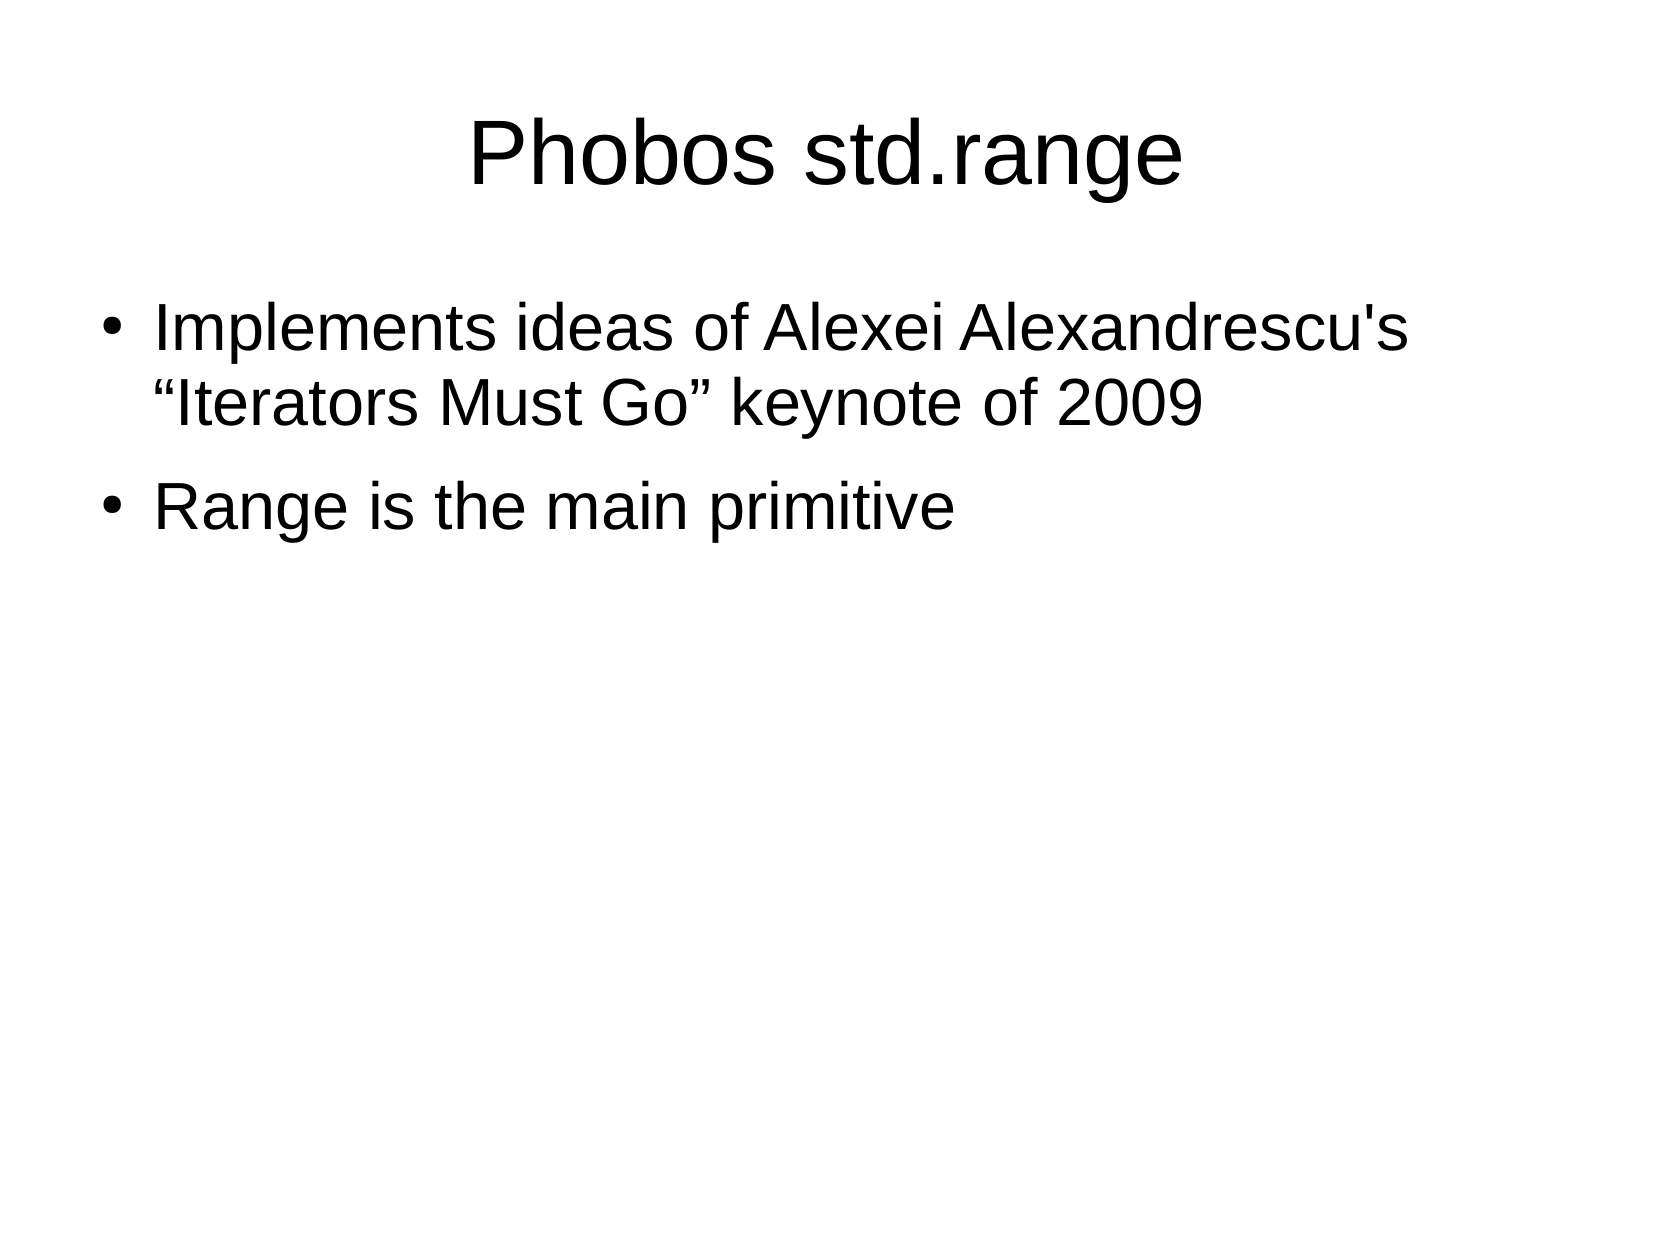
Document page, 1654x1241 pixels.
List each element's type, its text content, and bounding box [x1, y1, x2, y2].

list Implements ideas of Alexei Alexandrescu's “Iterators Must Go” keynote of 2009 Range is the main primitive [82, 290, 1571, 1010]
title Phobos std.range [82, 49, 1571, 257]
